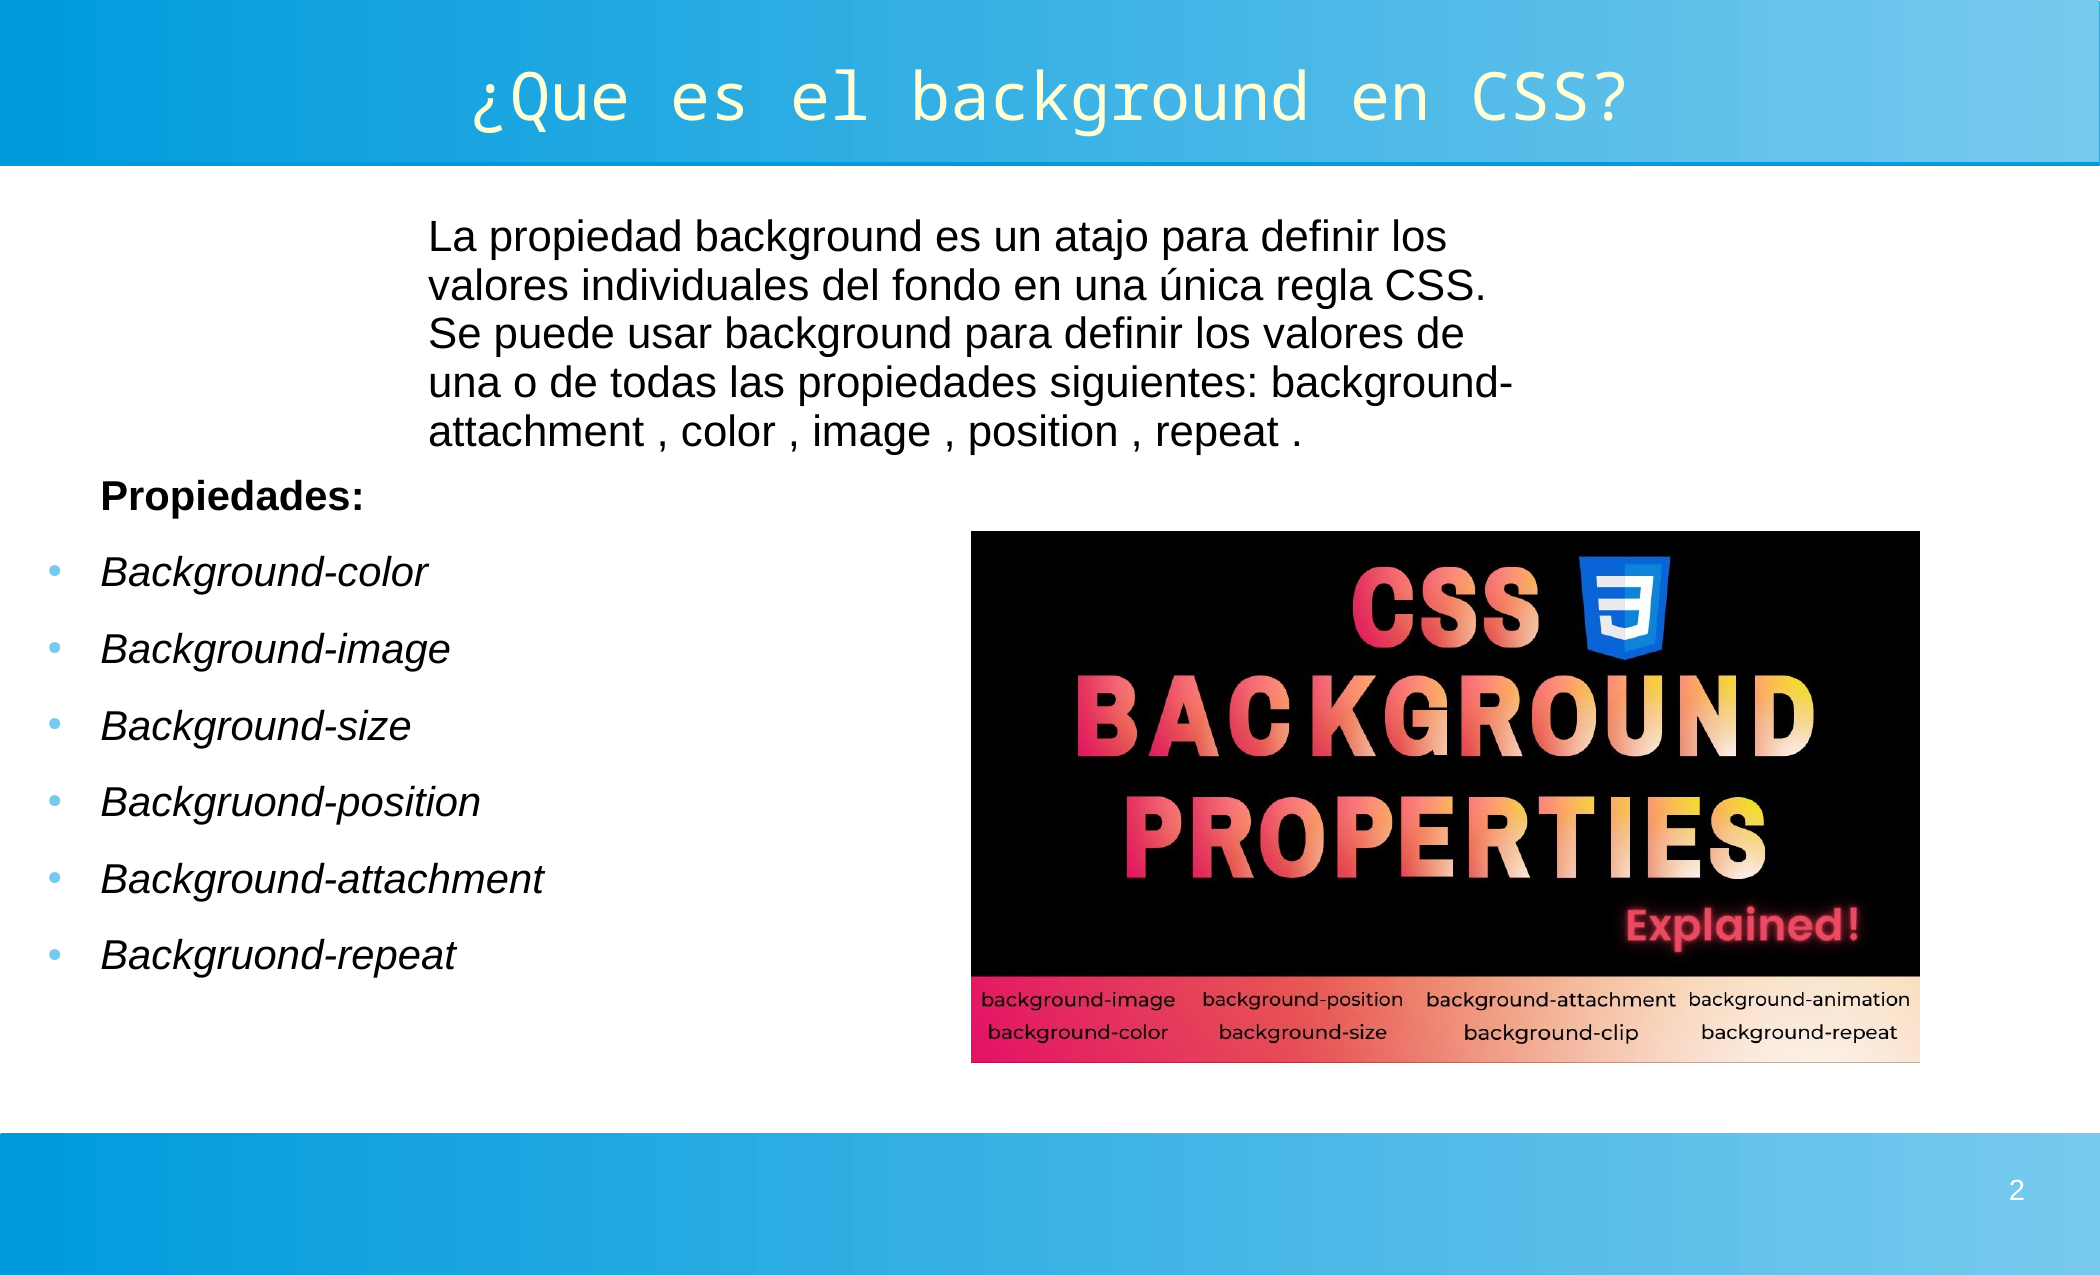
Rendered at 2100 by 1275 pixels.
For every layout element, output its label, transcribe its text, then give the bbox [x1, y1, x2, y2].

picture [971, 531, 1920, 1063]
list Propiedades: Background-color Background-image Background-size Backgruond-position Background-attachment Backgruond-repeat [29, 472, 650, 1270]
text_box La propiedad background es un atajo para definir los valores individuales del fondo en una única regla CSS. Se puede usar background para definir los valores de una o de todas las propiedades siguientes: background-attachment , color , image , position , repeat . [413, 204, 1550, 502]
title ¿Que es el background en CSS? [74, 31, 2025, 157]
